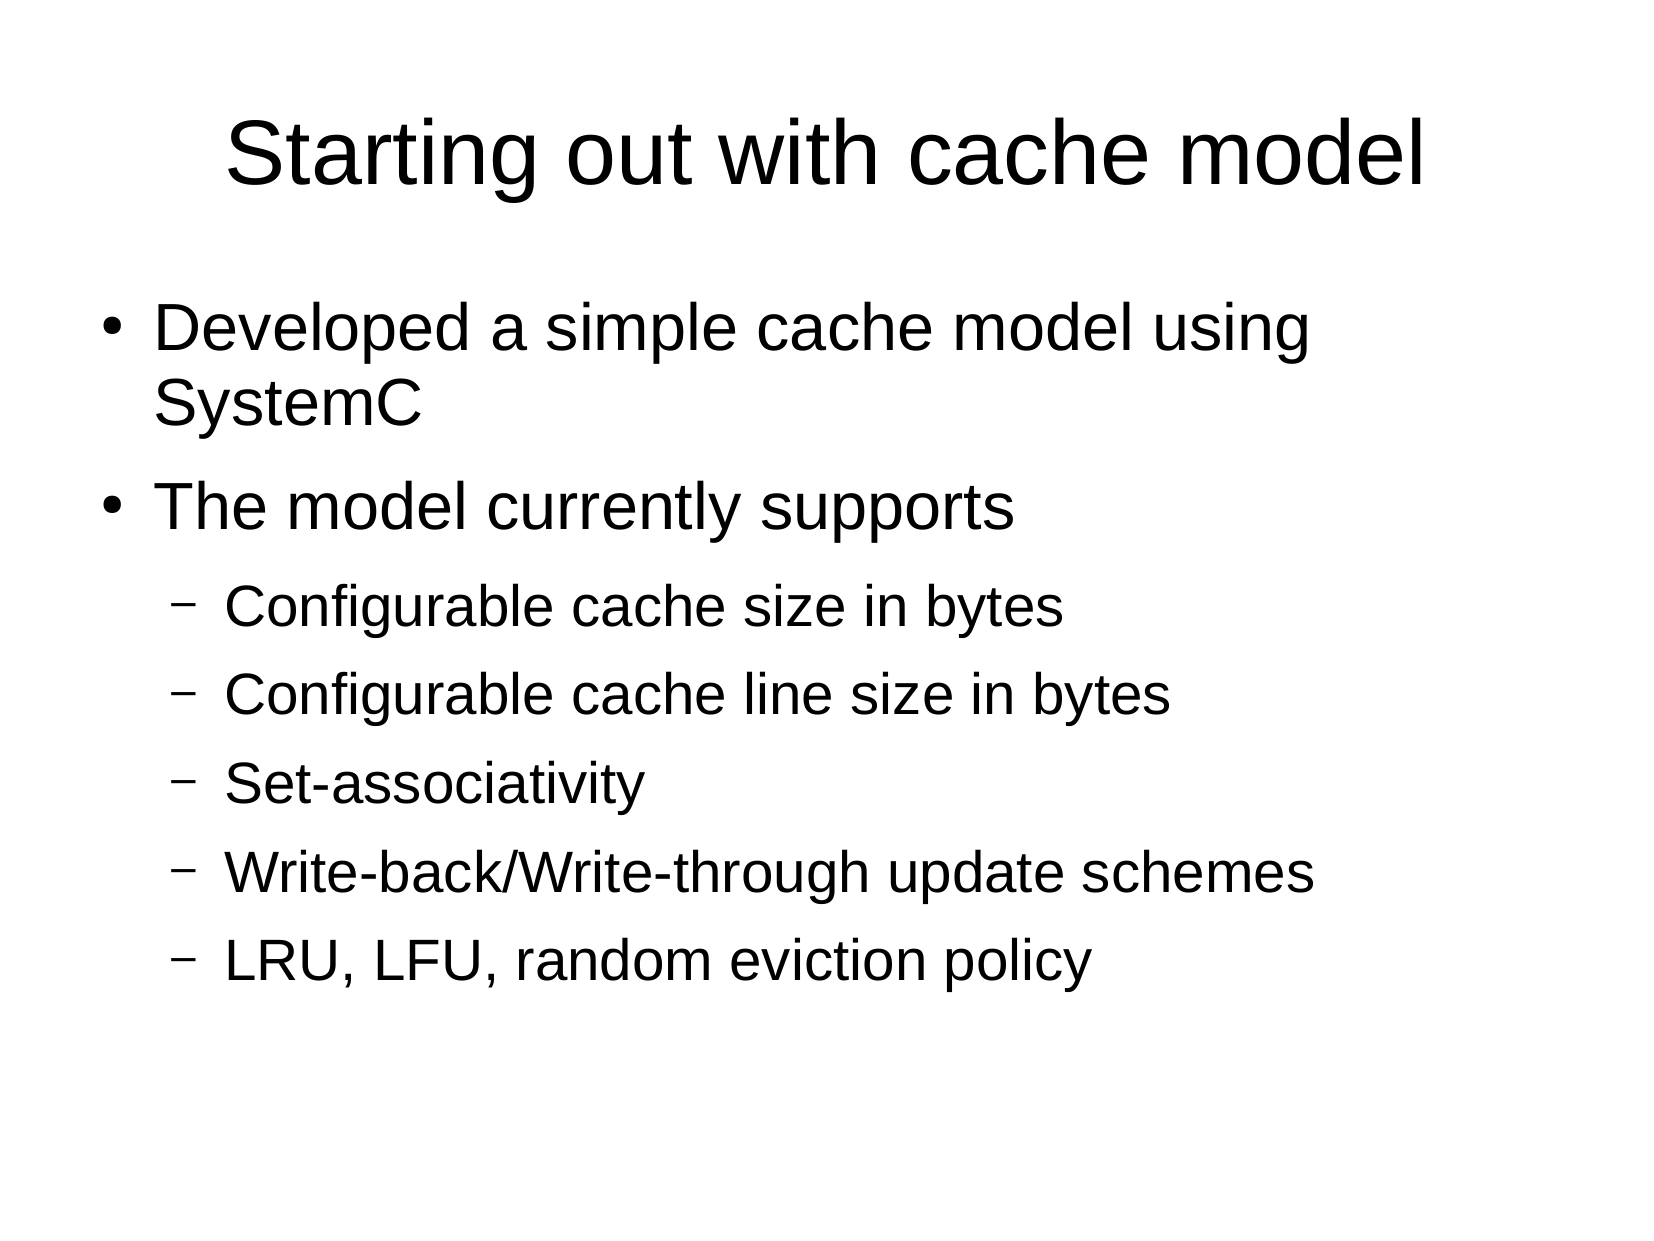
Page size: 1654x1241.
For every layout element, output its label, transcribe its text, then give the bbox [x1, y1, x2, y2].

title Starting out with cache model [82, 49, 1571, 257]
list Developed a simple cache model using SystemC The model currently supports Configurable cache size in bytes Configurable cache line size in bytes Set-associativity Write-back/Write-through update schemes LRU, LFU, random eviction policy [82, 290, 1571, 1010]
